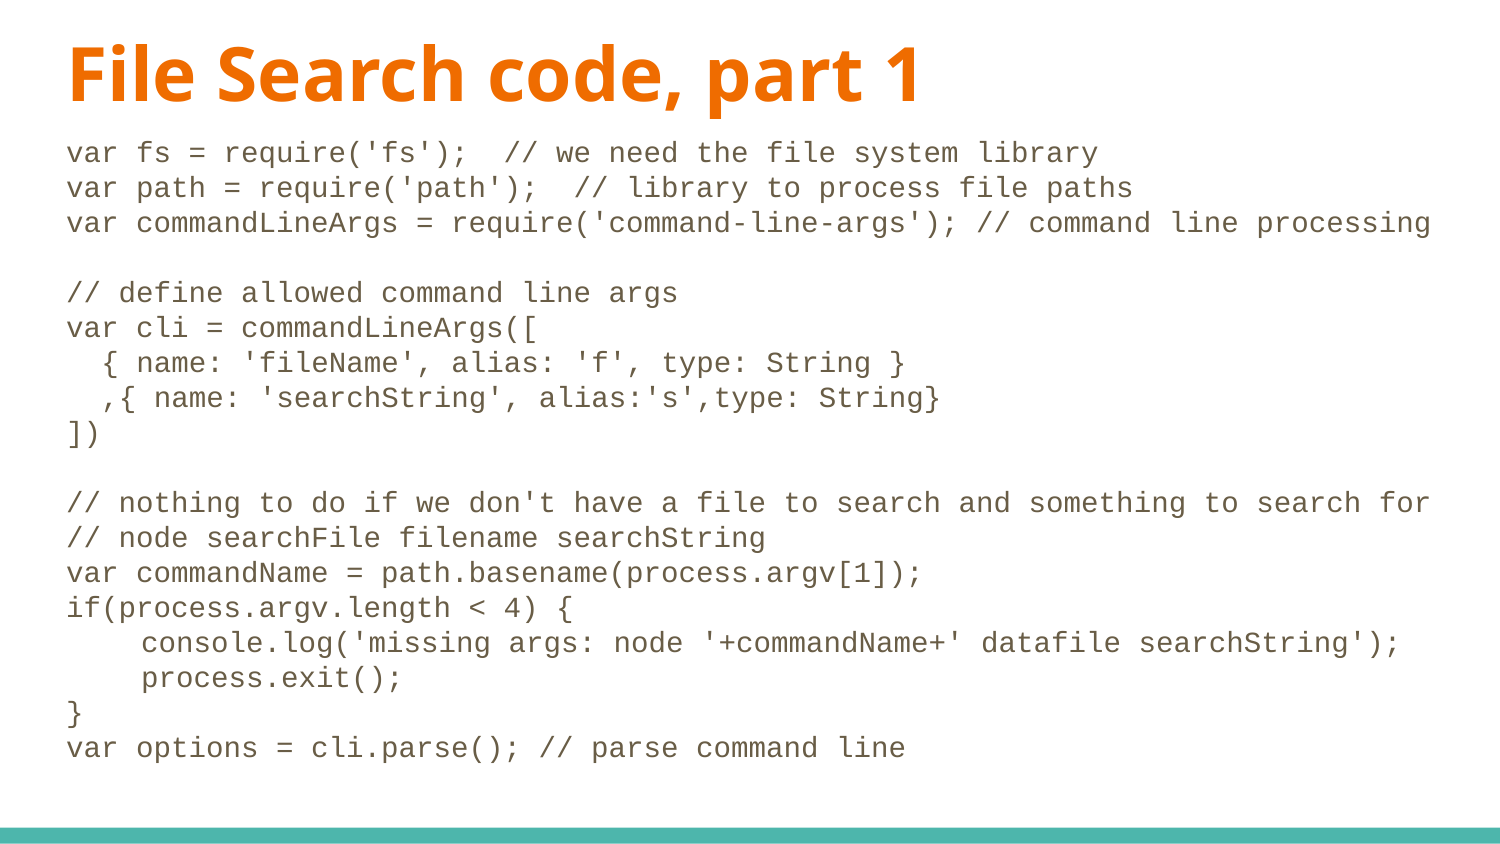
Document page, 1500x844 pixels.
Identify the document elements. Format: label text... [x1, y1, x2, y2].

list var fs = require('fs'); // we need the file system library var path = require('path'); // library to process file paths var commandLineArgs = require('command-line-args'); // command line processing // define allowed command line args var cli = commandLineArgs([ { name: 'fileName', alias: 'f', type: String } ,{ name: 'searchString', alias:'s',type: String} ]) // nothing to do if we don't have a file to search and something to search for // node searchFile filename searchString var commandName = path.basename(process.argv[1]); if(process.argv.length < 4) { console.log('missing args: node '+commandName+' datafile searchString'); process.exit(); } var options = cli.parse(); // parse command line [51, 118, 1490, 813]
title File Search code, part 1 [51, 11, 1449, 118]
